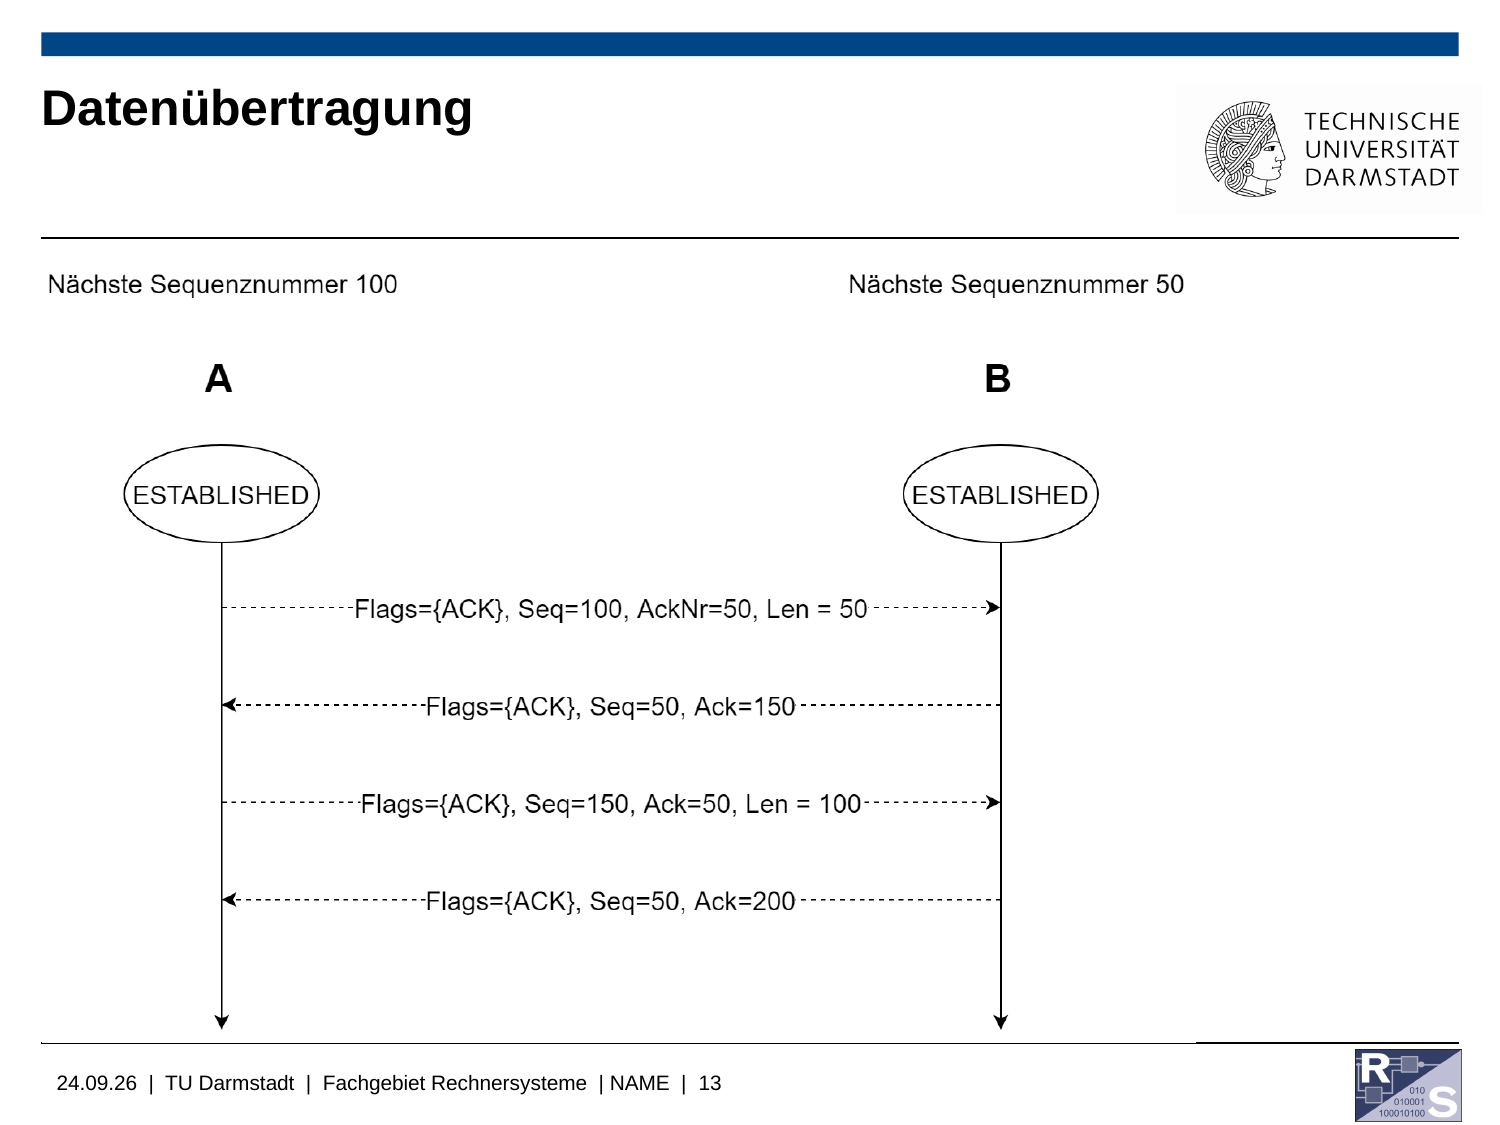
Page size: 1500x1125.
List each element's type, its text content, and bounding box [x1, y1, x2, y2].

title Datenübertragung [41, 32, 1131, 183]
picture [42, 249, 1196, 1043]
picture [1355, 1049, 1462, 1122]
